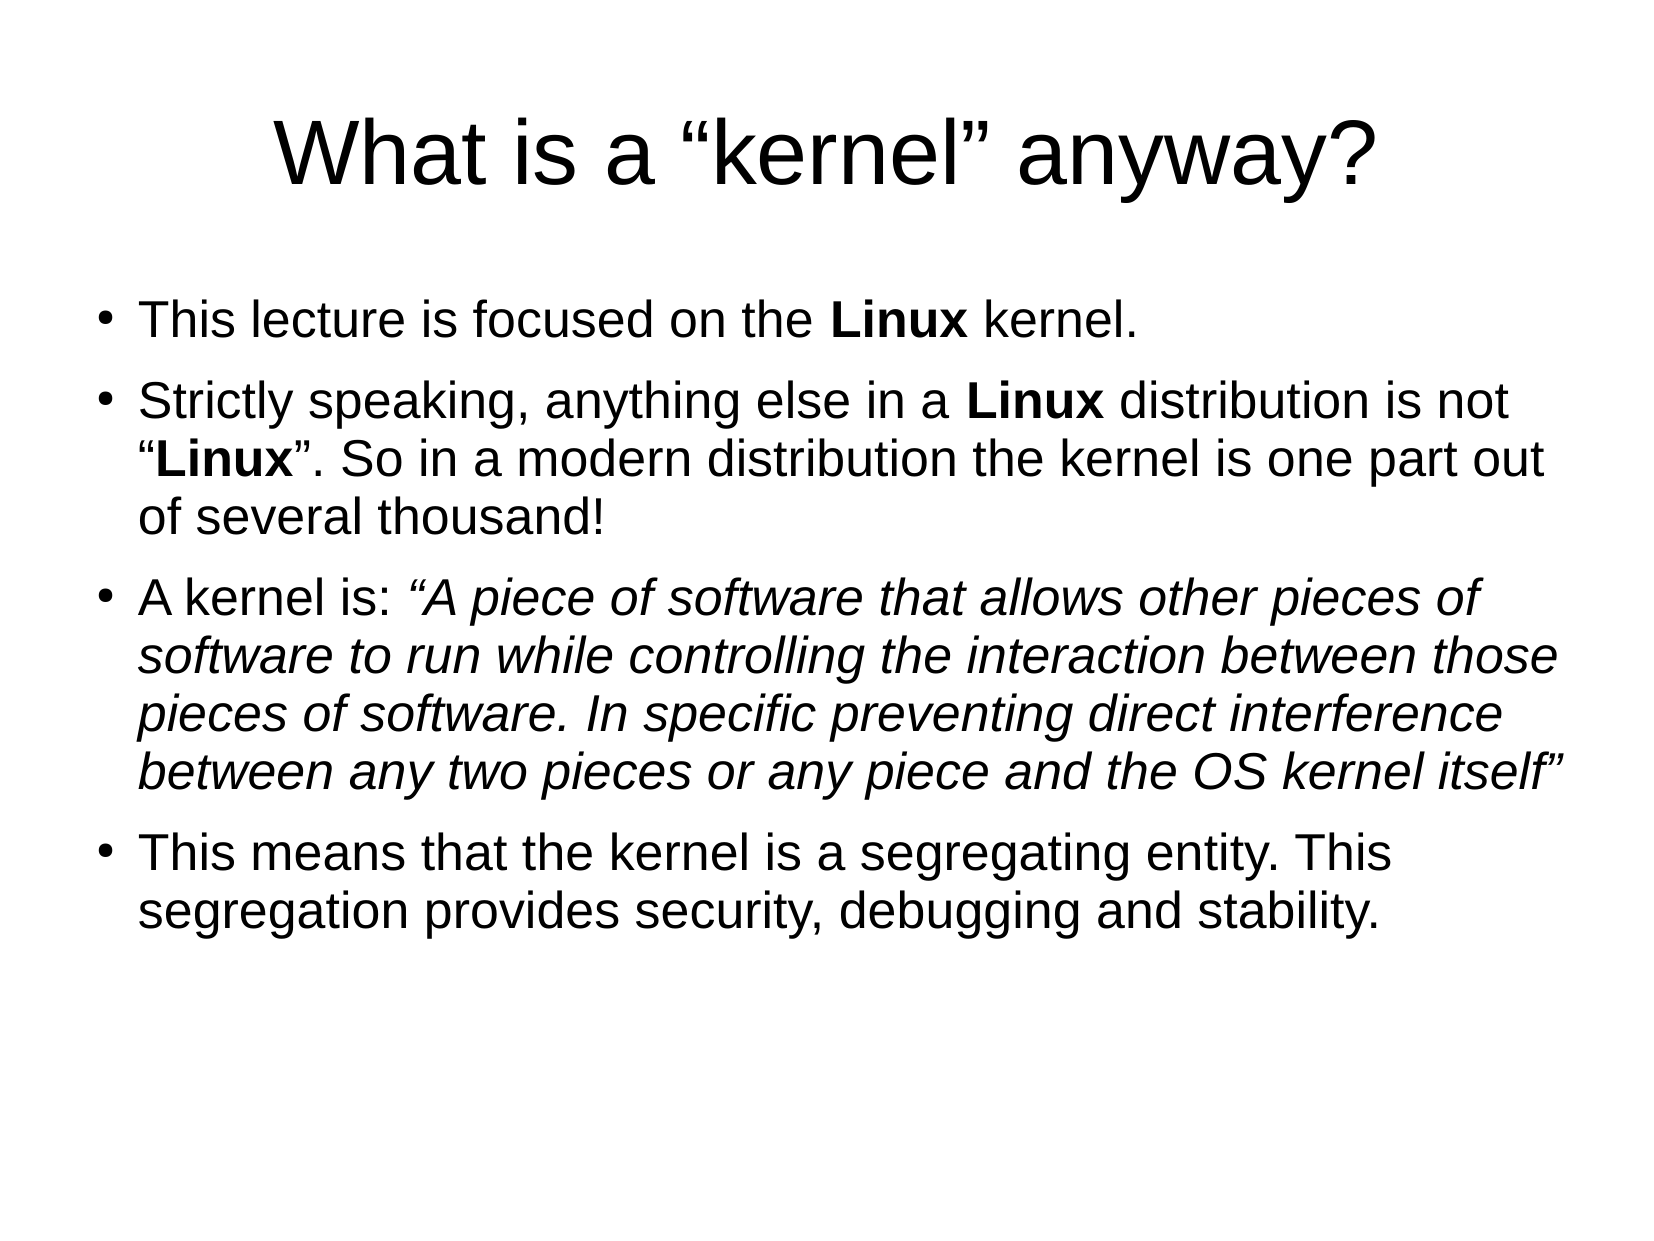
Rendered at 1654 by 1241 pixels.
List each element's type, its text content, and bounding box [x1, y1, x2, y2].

list This lecture is focused on the Linux kernel. Strictly speaking, anything else in a Linux distribution is not “Linux”. So in a modern distribution the kernel is one part out of several thousand! A kernel is: “A piece of software that allows other pieces of software to run while controlling the interaction between those pieces of software. In specific preventing direct interference between any two pieces or any piece and the OS kernel itself” This means that the kernel is a segregating entity. This segregation provides security, debugging and stability. [82, 290, 1571, 1010]
title What is a “kernel” anyway? [82, 49, 1571, 257]
